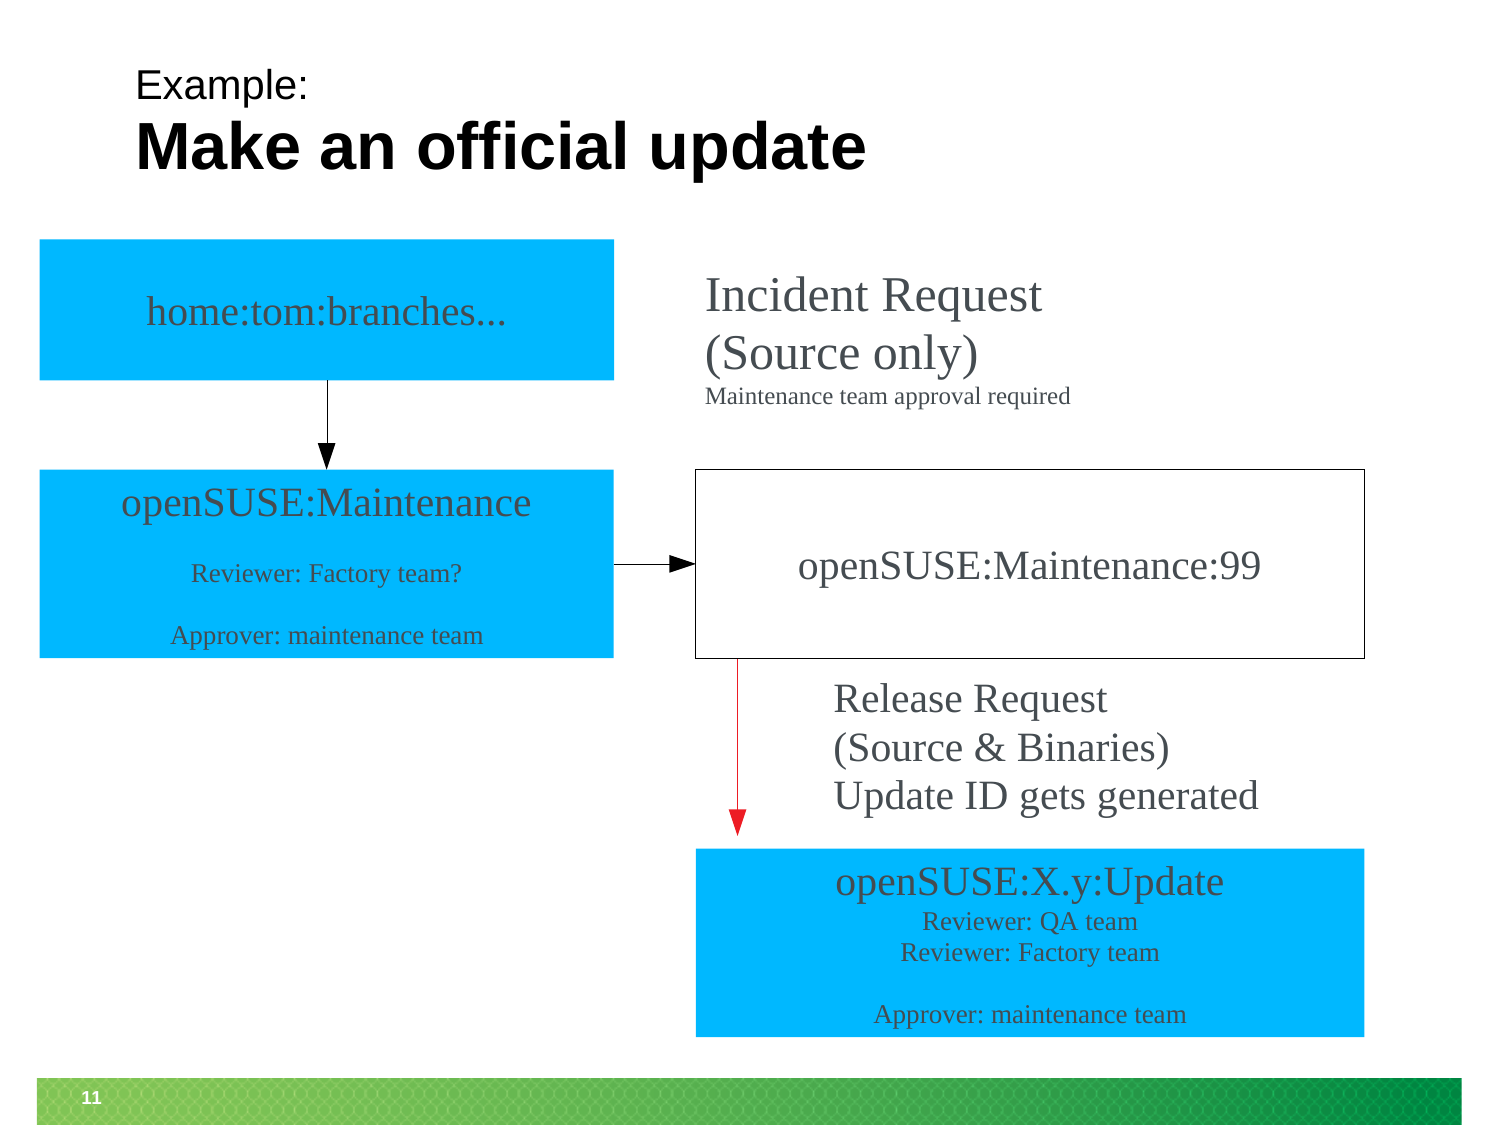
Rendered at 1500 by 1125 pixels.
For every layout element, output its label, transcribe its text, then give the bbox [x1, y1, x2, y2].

text_box openSUSE:Maintenance Reviewer: Factory team? Approver: maintenance team [39, 469, 614, 659]
text_box openSUSE:Maintenance:99 [695, 469, 1365, 659]
text_box openSUSE:X.y:Update Reviewer: QA team Reviewer: Factory team Approver: maintenance team [695, 848, 1365, 1038]
title Example: Make an official update [135, 41, 1372, 204]
text_box Release Request (Source & Binaries) Update ID gets generated [833, 673, 1419, 820]
text_box home:tom:branches... [39, 239, 615, 381]
picture [36, 1078, 1462, 1125]
text_box Incident Request (Source only) Maintenance team approval required [704, 264, 1072, 407]
